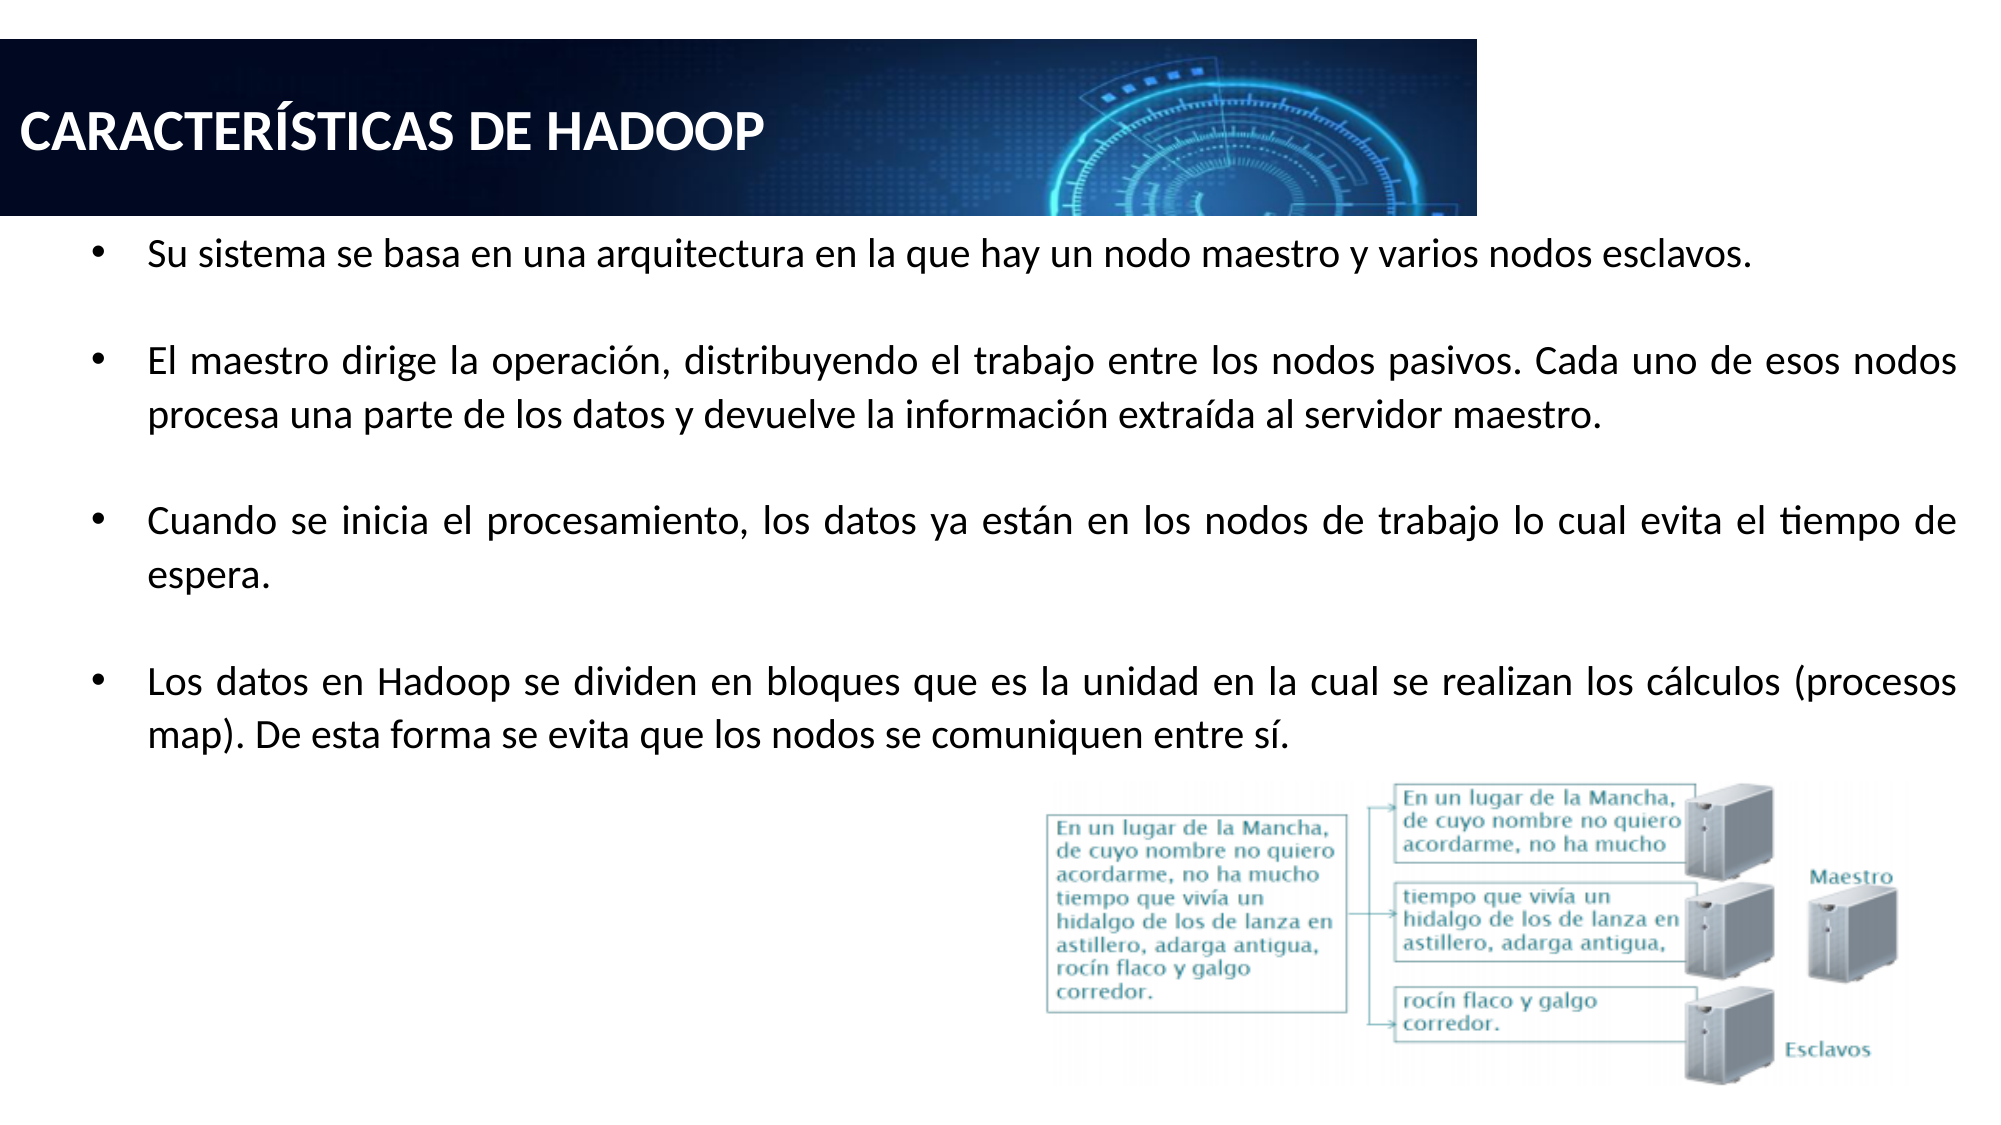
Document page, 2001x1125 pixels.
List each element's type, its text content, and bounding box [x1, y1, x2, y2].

picture [0, 39, 1477, 216]
text_box CARACTERÍSTICAS DE HADOOP [5, 84, 781, 170]
text_box Su sistema se basa en una arquitectura en la que hay un nodo maestro y varios nodos esclavos. El maestro dirige la operación, distribuyendo el trabajo entre los nodos pasivos. Cada uno de esos nodos procesa una parte de los datos y devuelve la información extraída al servidor maestro. Cuando se inicia el procesamiento, los datos ya están en los nodos de trabajo lo cual evita el tiempo de espera. Los datos en Hadoop se dividen en bloques que es la unidad en la cual se realizan los cálculos (procesos map). De esta forma se evita que los nodos se comuniquen entre sí. [1, 214, 1974, 808]
picture [1041, 755, 1912, 1087]
